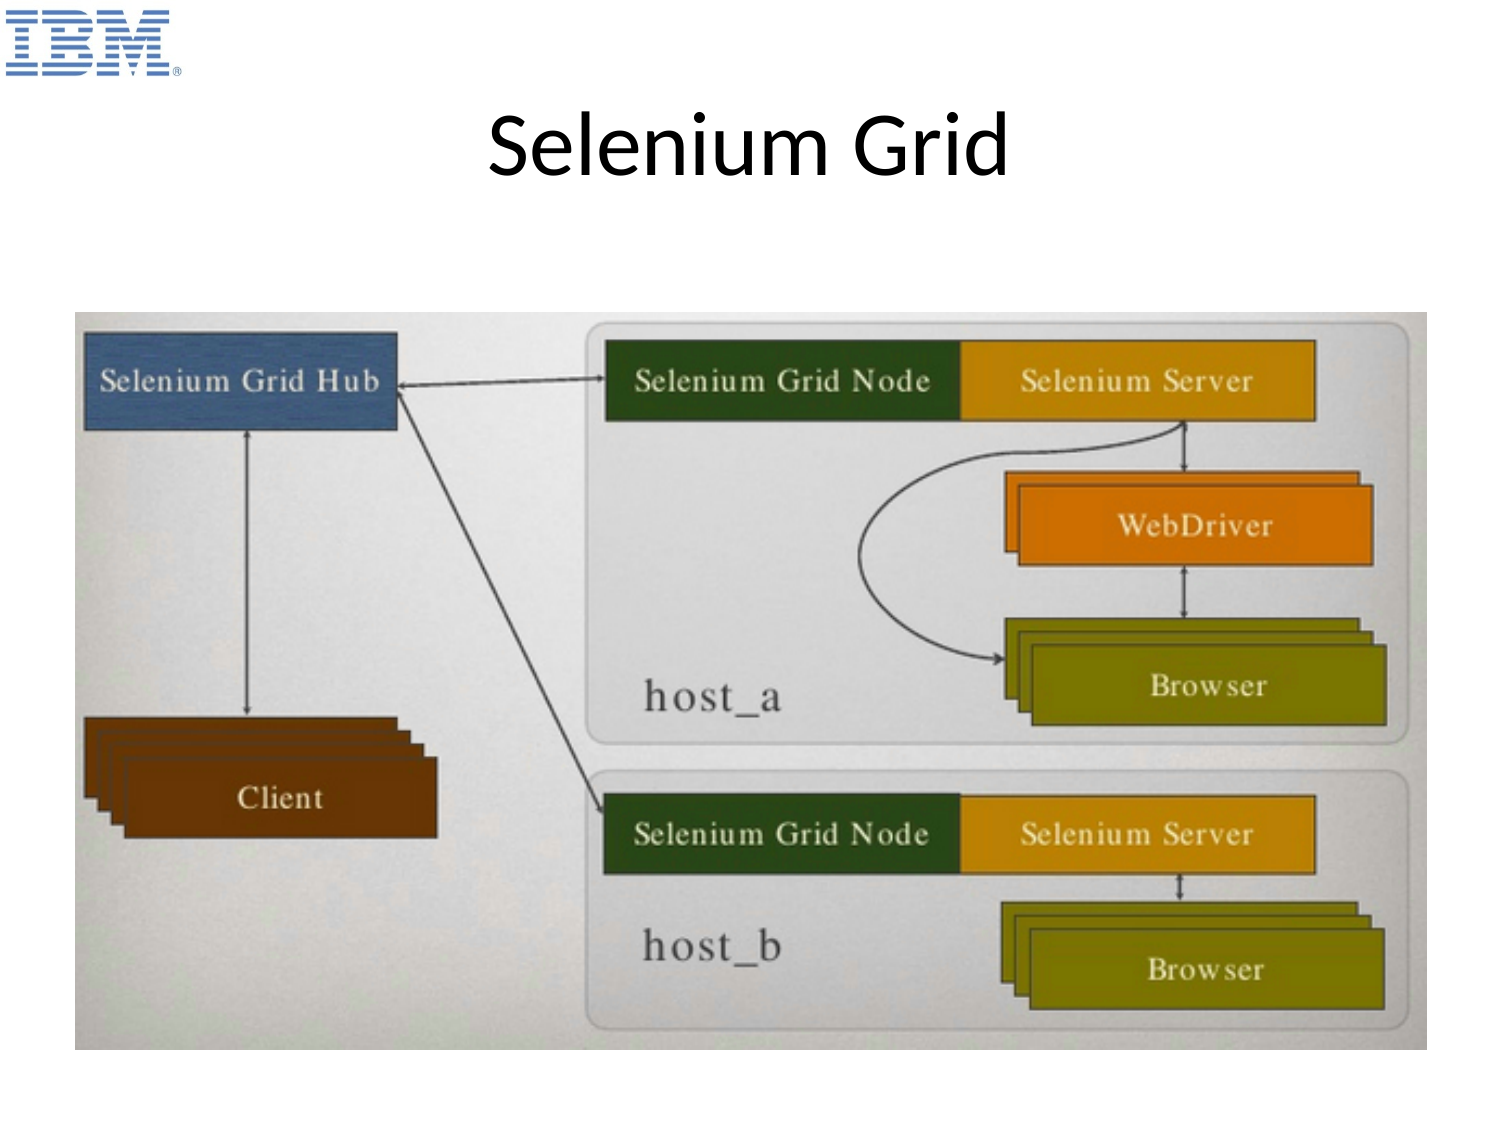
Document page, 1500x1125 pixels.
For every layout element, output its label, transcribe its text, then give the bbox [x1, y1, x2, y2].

title Selenium Grid [75, 45, 1426, 233]
picture [75, 312, 1427, 1051]
